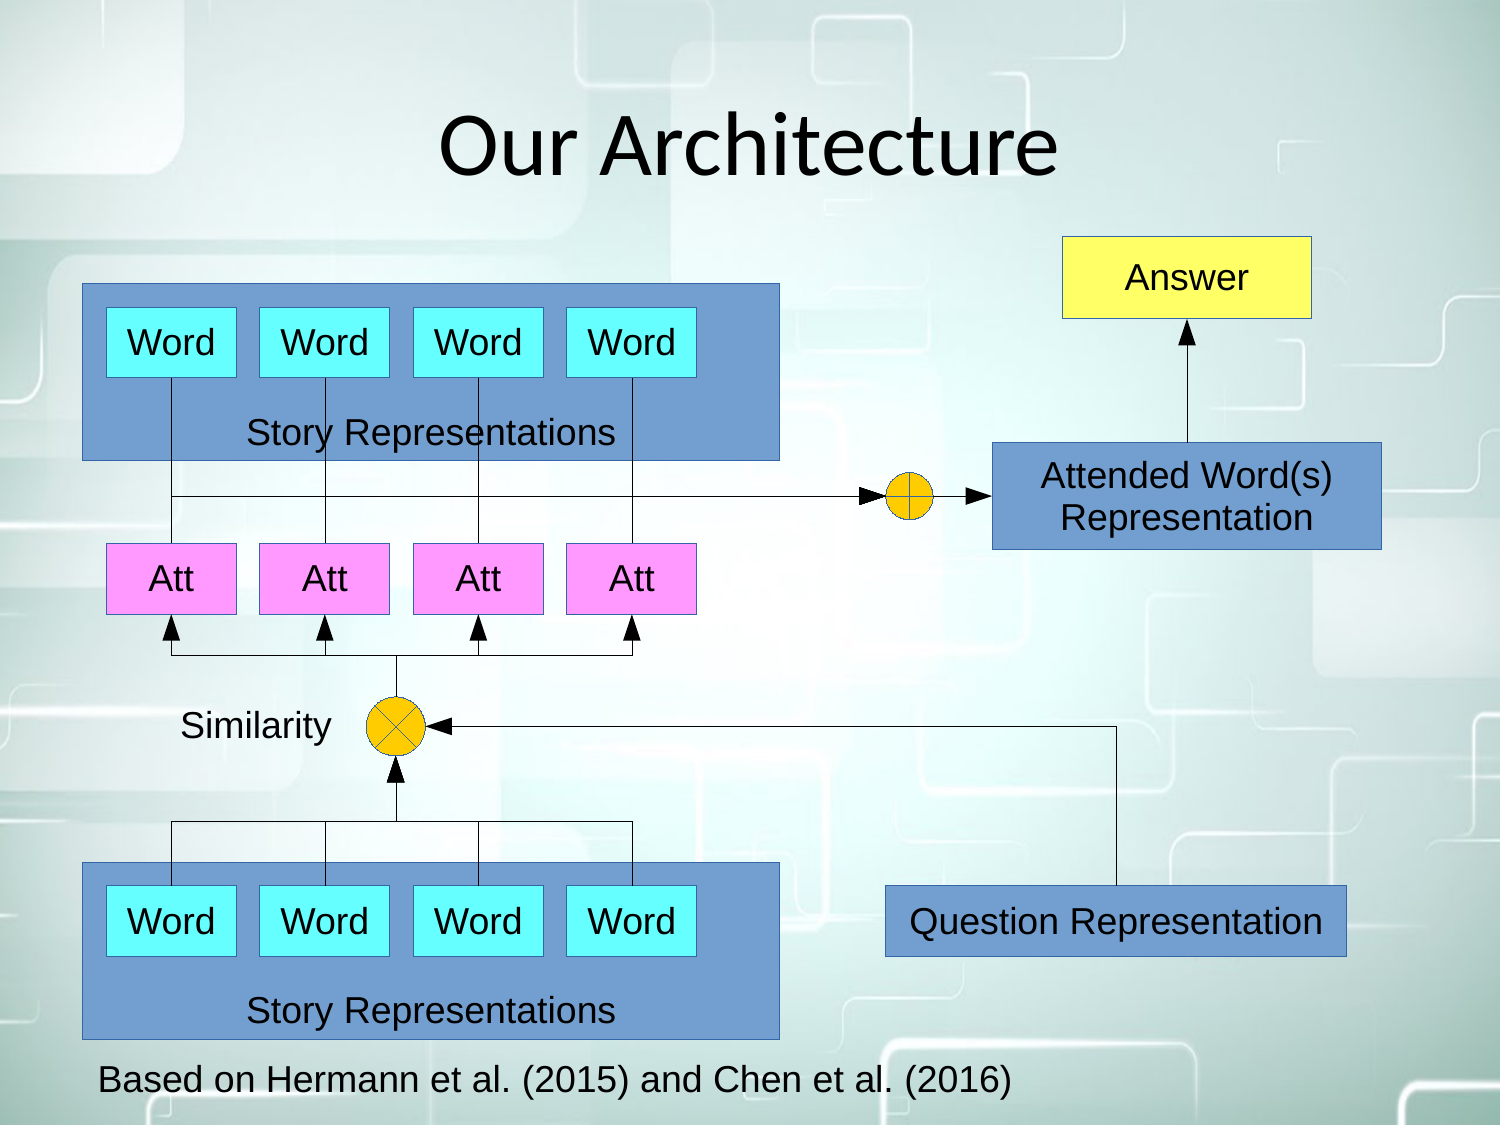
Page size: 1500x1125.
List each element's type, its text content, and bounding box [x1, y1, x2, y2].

text_box Word [413, 885, 544, 957]
text_box Att [566, 543, 697, 615]
text_box Att [259, 543, 390, 615]
text_box Word [259, 885, 390, 957]
text_box Our Architecture [75, 45, 1425, 233]
text_box Similarity [165, 696, 347, 754]
text_box Story Representations [82, 283, 780, 461]
picture [0, 0, 1500, 1125]
text_box [366, 696, 426, 756]
text_box Story Representations [82, 862, 780, 1040]
text_box Att [413, 543, 544, 615]
text_box Word [106, 307, 237, 378]
text_box Based on Hermann et al. (2015) and Chen et al. (2016) [82, 1051, 1028, 1108]
text_box Attended Word(s) Representation [992, 442, 1382, 550]
text_box Word [566, 885, 697, 957]
text_box Word [566, 307, 697, 378]
text_box Word [413, 307, 544, 378]
text_box Answer [1062, 236, 1312, 319]
text_box Word [259, 307, 390, 378]
text_box [885, 472, 934, 520]
text_box Att [106, 543, 237, 615]
text_box Word [106, 885, 237, 957]
text_box Question Representation [885, 885, 1347, 957]
